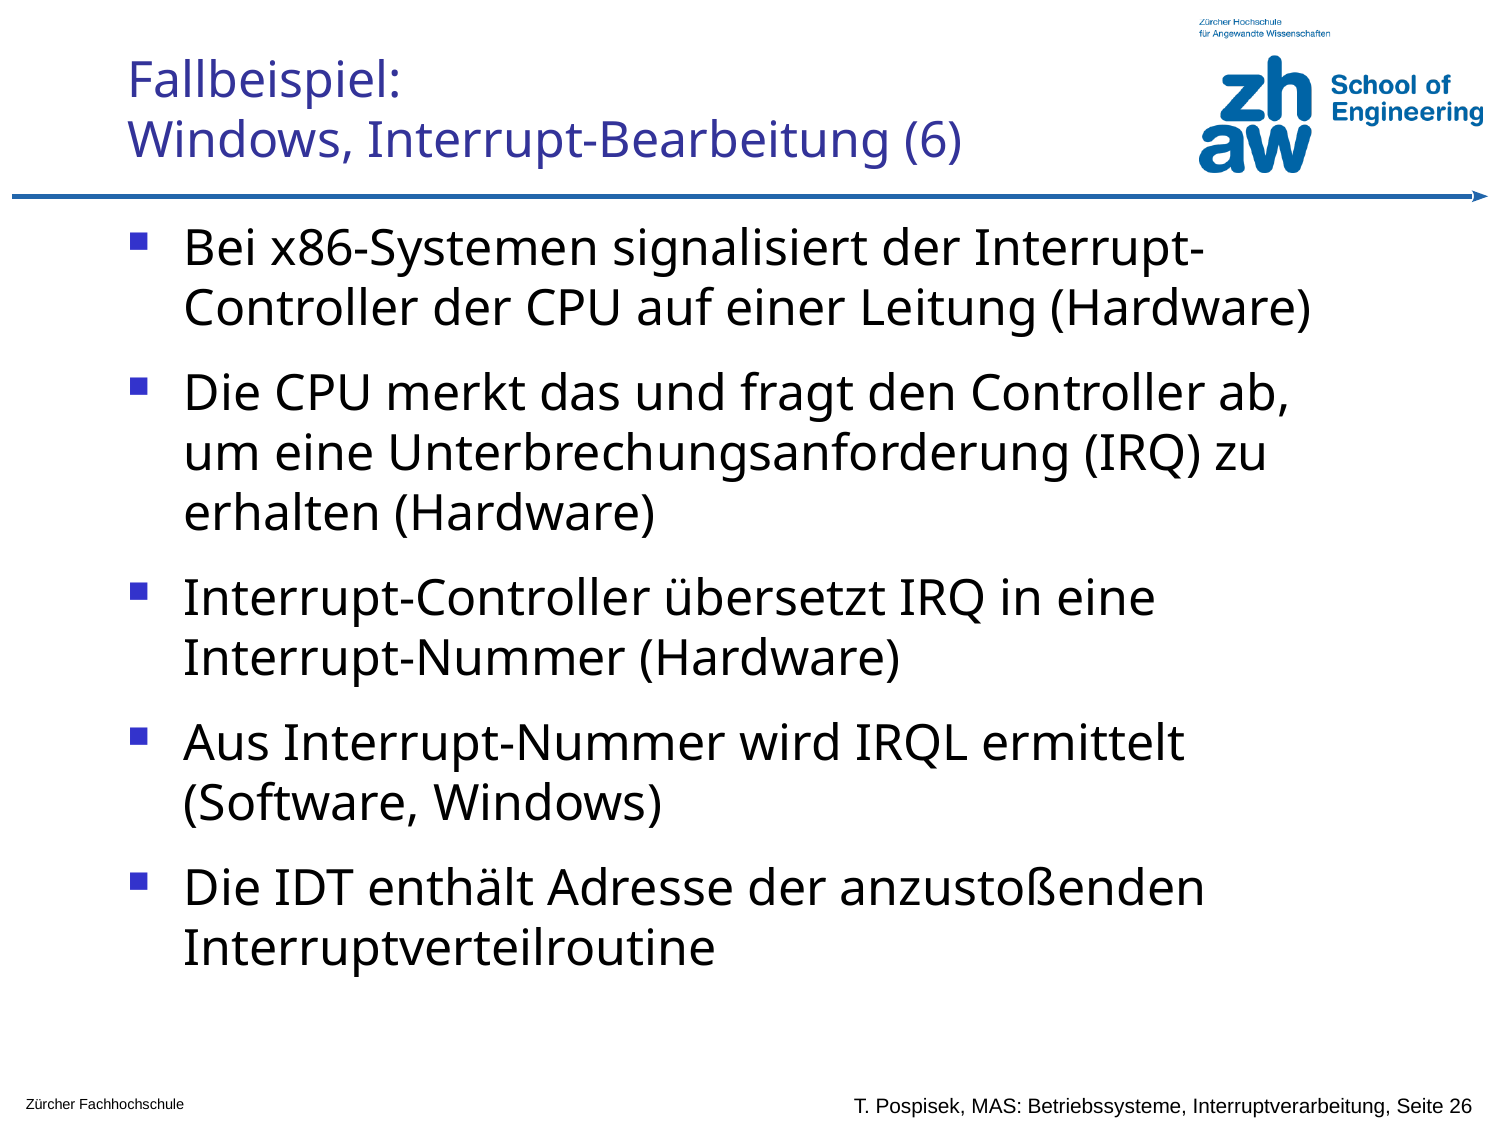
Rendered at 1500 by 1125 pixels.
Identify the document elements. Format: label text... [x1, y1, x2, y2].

list Bei x86-Systemen signalisiert der Interrupt-Controller der CPU auf einer Leitung (Hardware) Die CPU merkt das und fragt den Controller ab, um eine Unterbrechungsanforderung (IRQ) zu erhalten (Hardware) Interrupt-Controller übersetzt IRQ in eine Interrupt-Nummer (Hardware) Aus Interrupt-Nummer wird IRQL ermittelt (Software, Windows) Die IDT enthält Adresse der anzustoßenden Interruptverteilroutine [112, 208, 1375, 946]
picture [1199, 19, 1483, 173]
title Fallbeispiel: Windows, Interrupt-Bearbeitung (6) [112, 50, 1134, 175]
